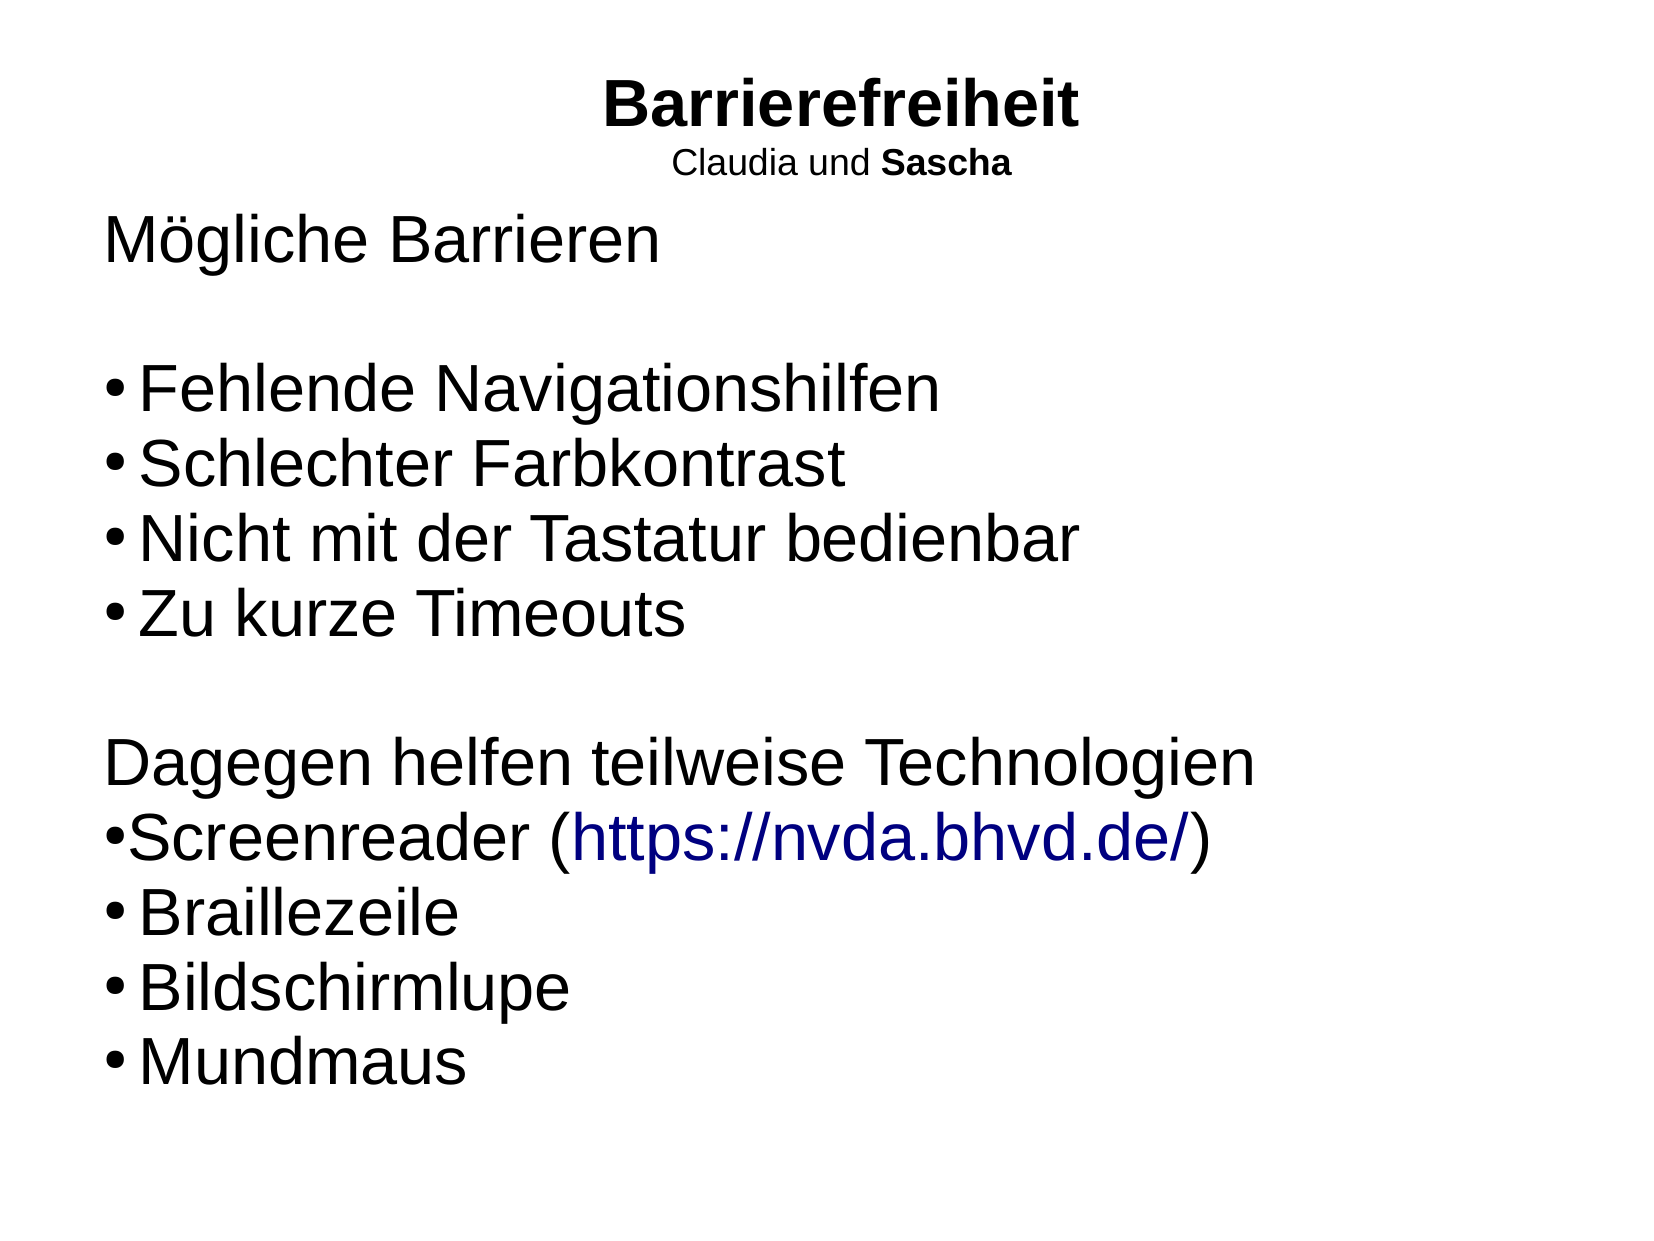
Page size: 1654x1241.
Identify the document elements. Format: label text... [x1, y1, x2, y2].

text_box Barrierefreiheit Claudia und Sascha [88, 59, 1595, 191]
text_box Mögliche Barrieren Fehlende Navigationshilfen Schlechter Farbkontrast Nicht mit der Tastatur bedienbar Zu kurze Timeouts Dagegen helfen teilweise Technologien Screenreader (https://nvda.bhvd.de/) Braillezeile Bildschirmlupe Mundmaus [88, 194, 1477, 1107]
text_box [29, 206, 1654, 1227]
